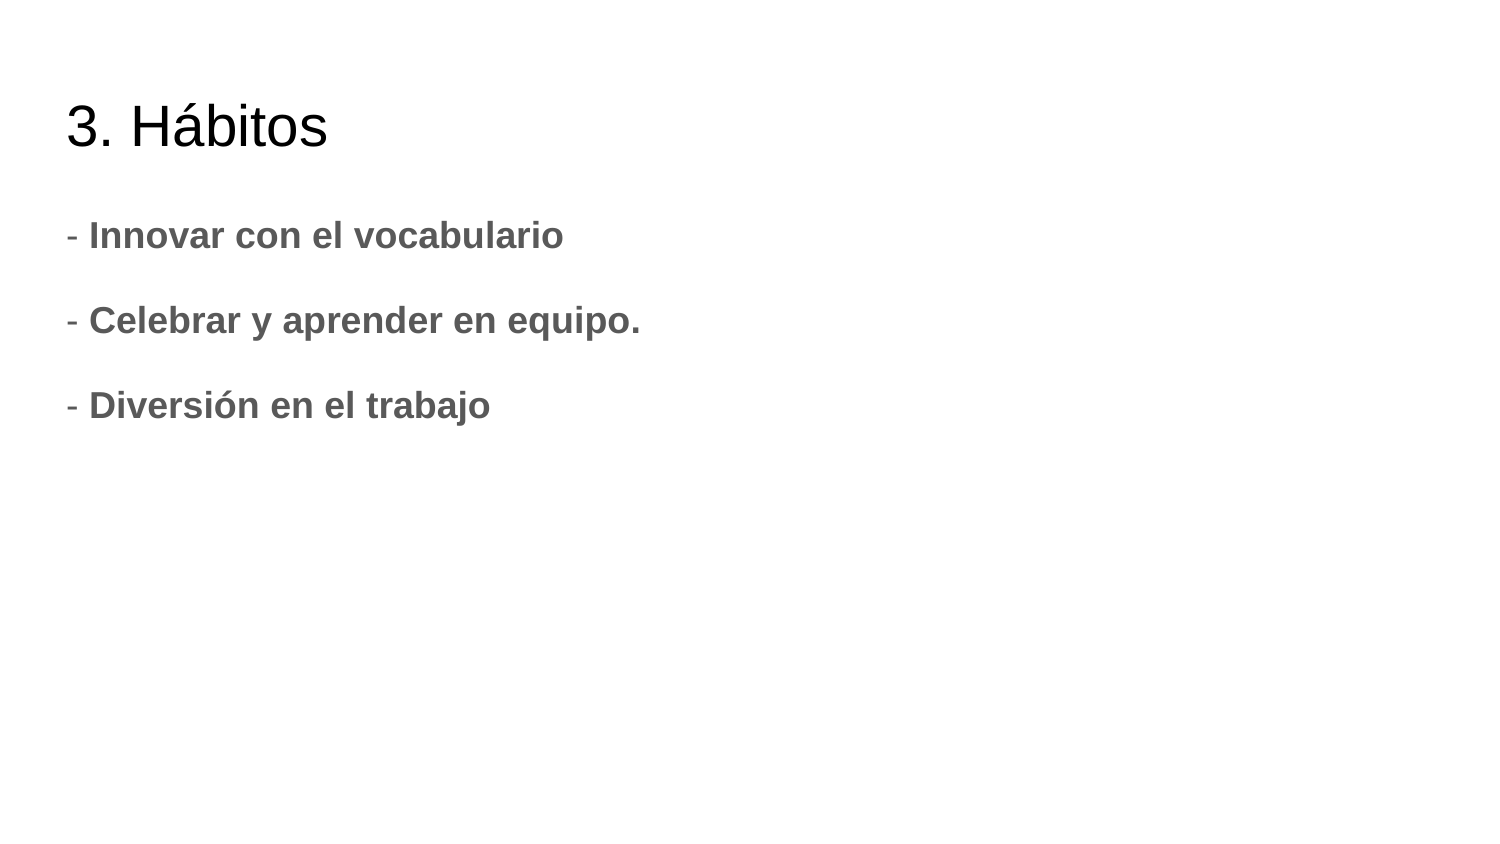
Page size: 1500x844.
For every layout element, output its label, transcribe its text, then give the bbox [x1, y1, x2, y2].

title 3. Hábitos [51, 72, 1449, 167]
list - Innovar con el vocabulario - Celebrar y aprender en equipo. - Diversión en el trabajo [51, 189, 1449, 750]
